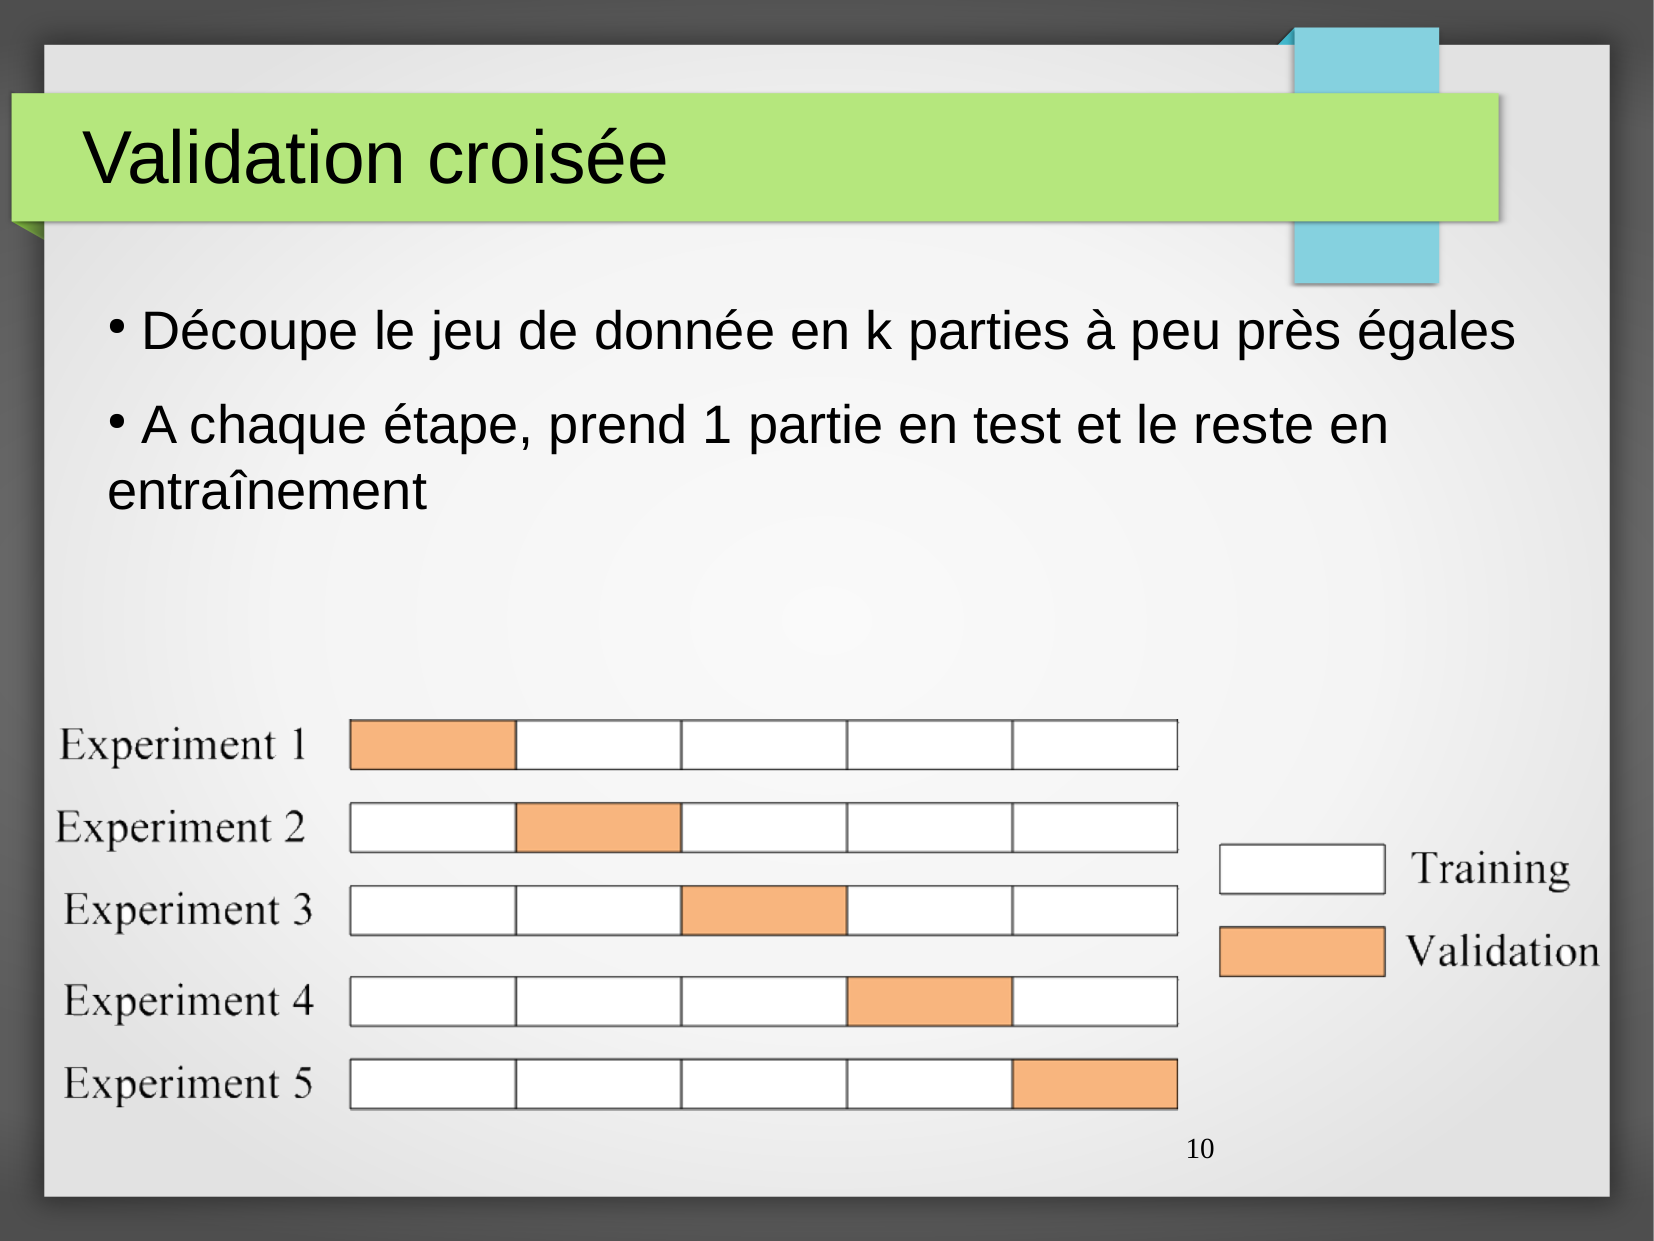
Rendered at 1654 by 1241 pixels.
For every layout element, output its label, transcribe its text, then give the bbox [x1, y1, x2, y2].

picture [47, 719, 1610, 1111]
text_box [1185, 1129, 1571, 1216]
list Découpe le jeu de donnée en k parties à peu près égales A chaque étape, prend 1 partie en test et le reste en entraînement [107, 295, 1547, 719]
title Validation croisée [82, 94, 1264, 213]
